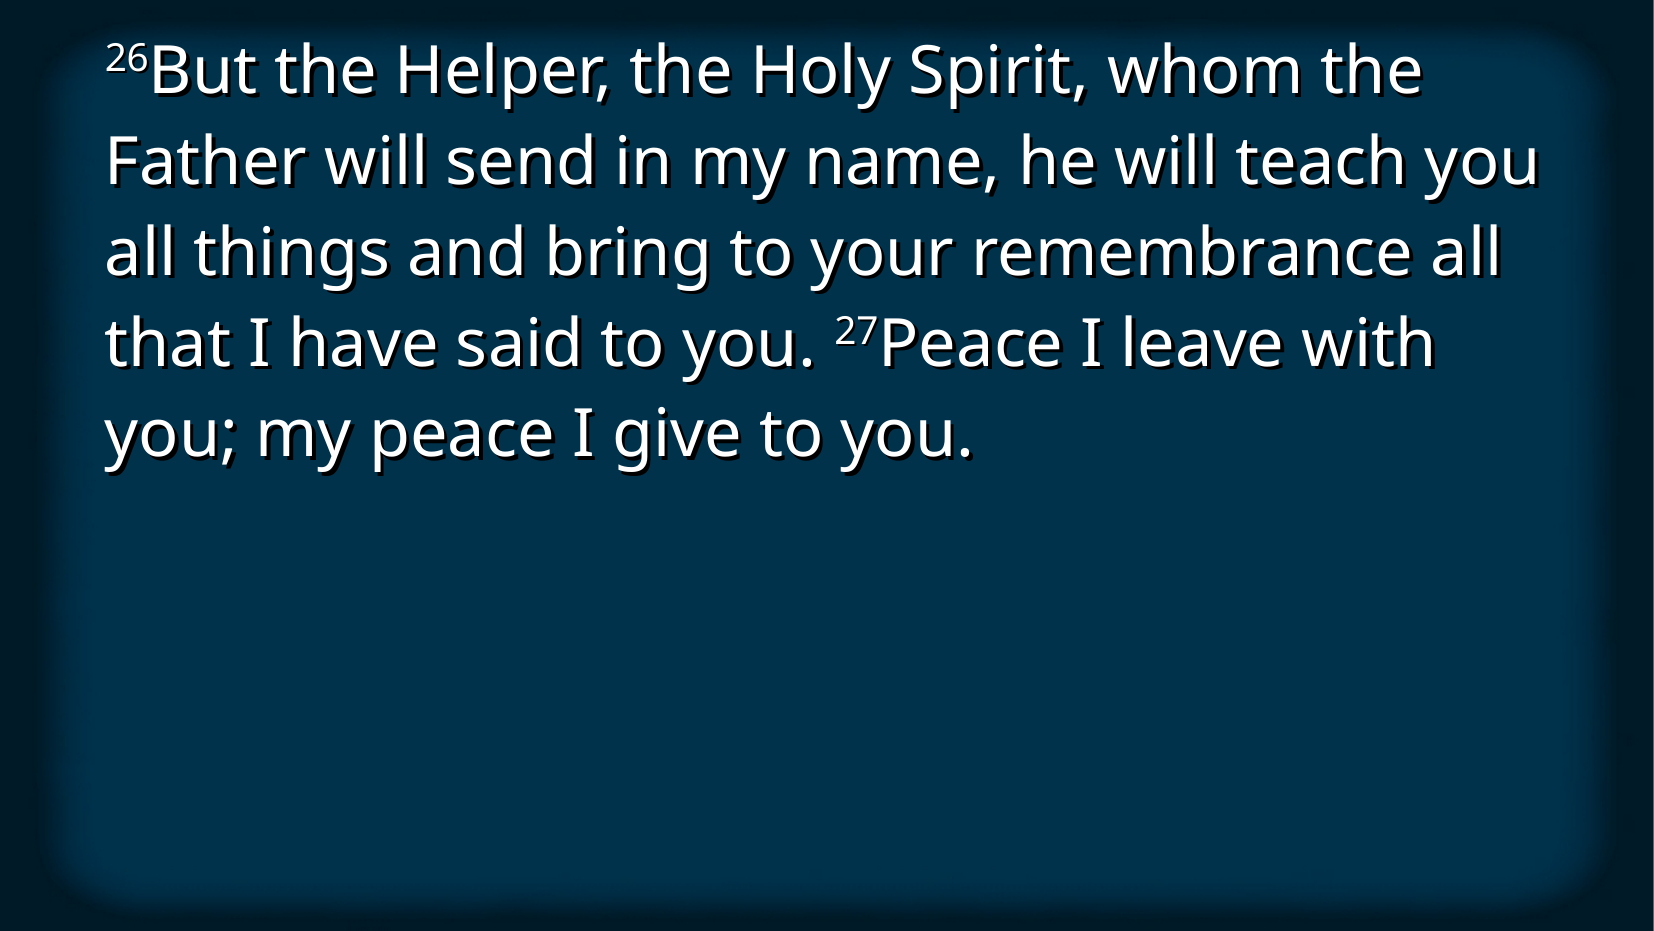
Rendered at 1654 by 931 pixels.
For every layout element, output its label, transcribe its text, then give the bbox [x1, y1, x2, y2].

picture [0, 0, 1654, 931]
text_box 26But the Helper, the Holy Spirit, whom the Father will send in my name, he will teach you all things and bring to your remembrance all that I have said to you. 27Peace I leave with you; my peace I give to you. [90, 15, 1576, 474]
